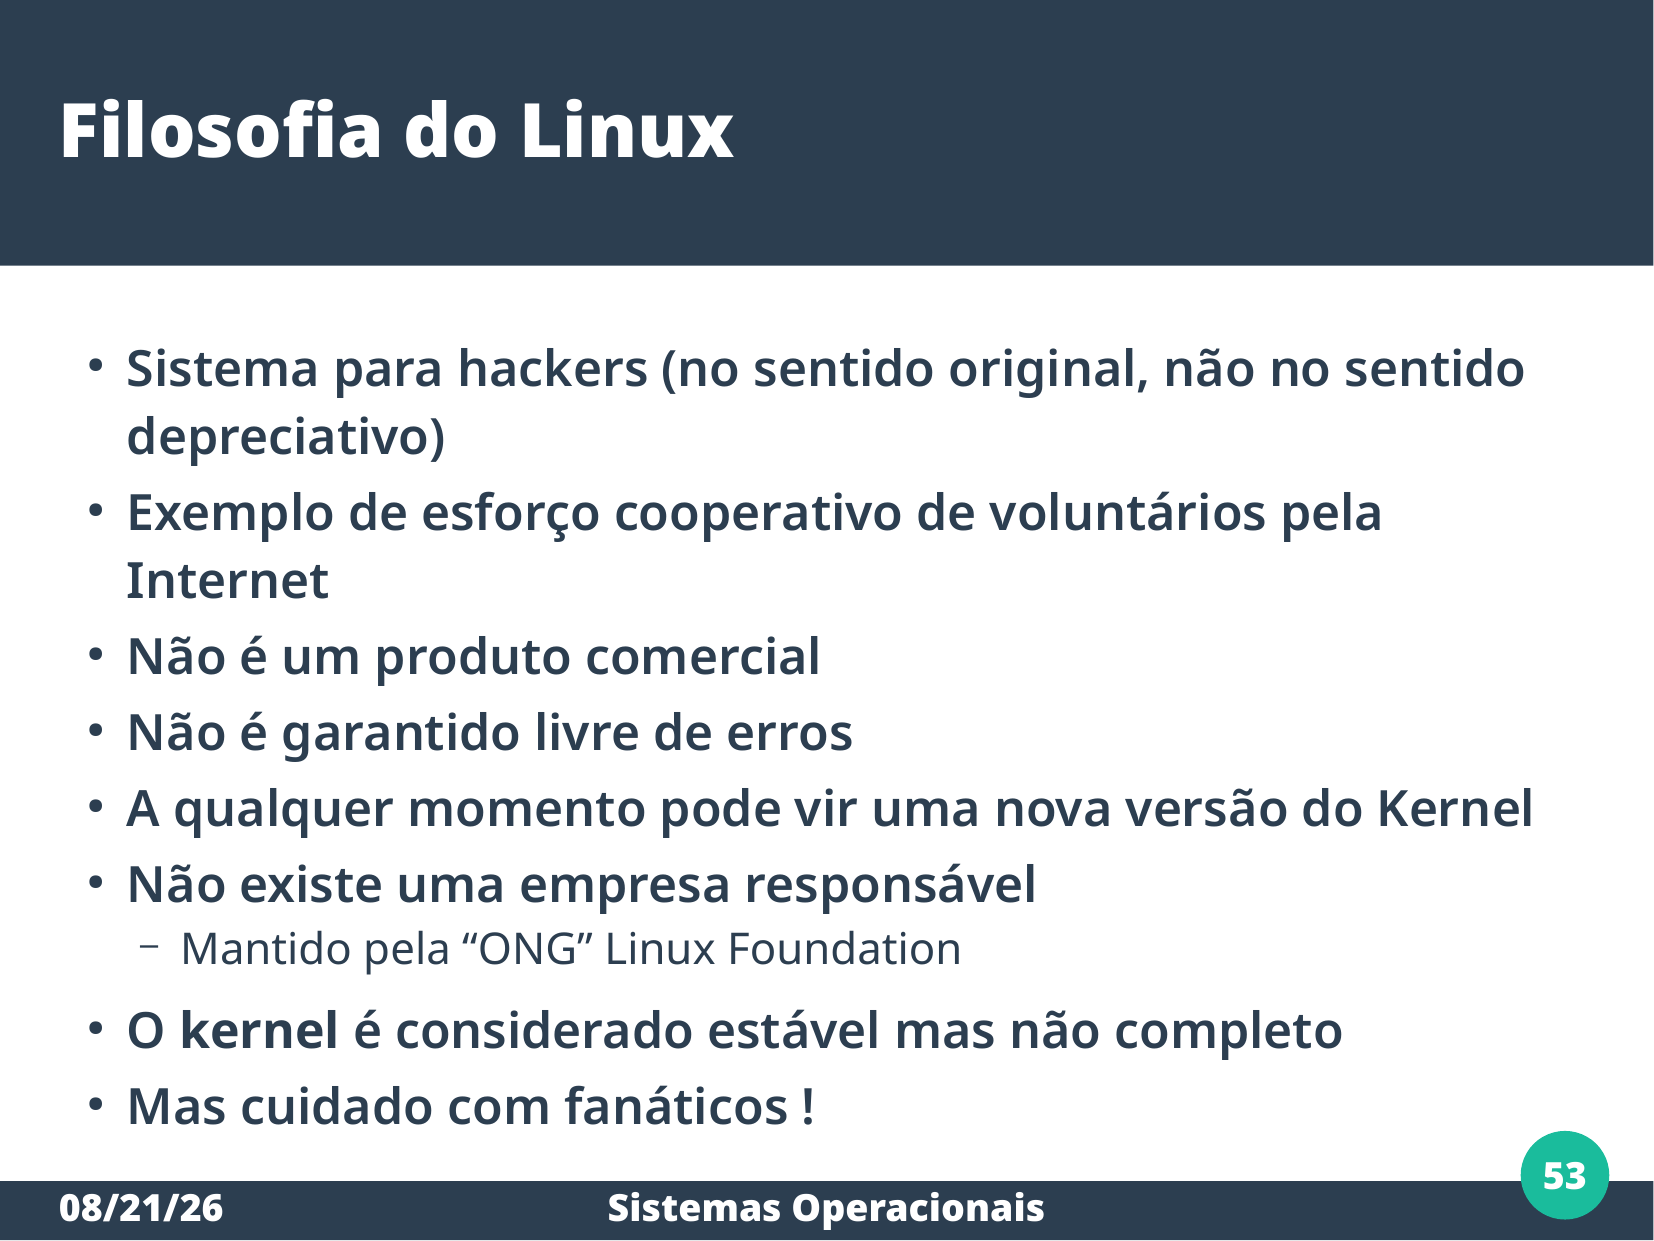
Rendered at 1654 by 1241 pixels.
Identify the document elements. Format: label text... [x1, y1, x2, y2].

title Filosofia do Linux [59, 49, 1595, 207]
list Sistema para hackers (no sentido original, não no sentido depreciativo) Exemplo de esforço cooperativo de voluntários pela Internet Não é um produto comercial Não é garantido livre de erros A qualquer momento pode vir uma nova versão do Kernel Não existe uma empresa responsável Mantido pela “ONG” Linux Foundation O kernel é considerado estável mas não completo Mas cuidado com fanáticos ! [59, 324, 1595, 1152]
